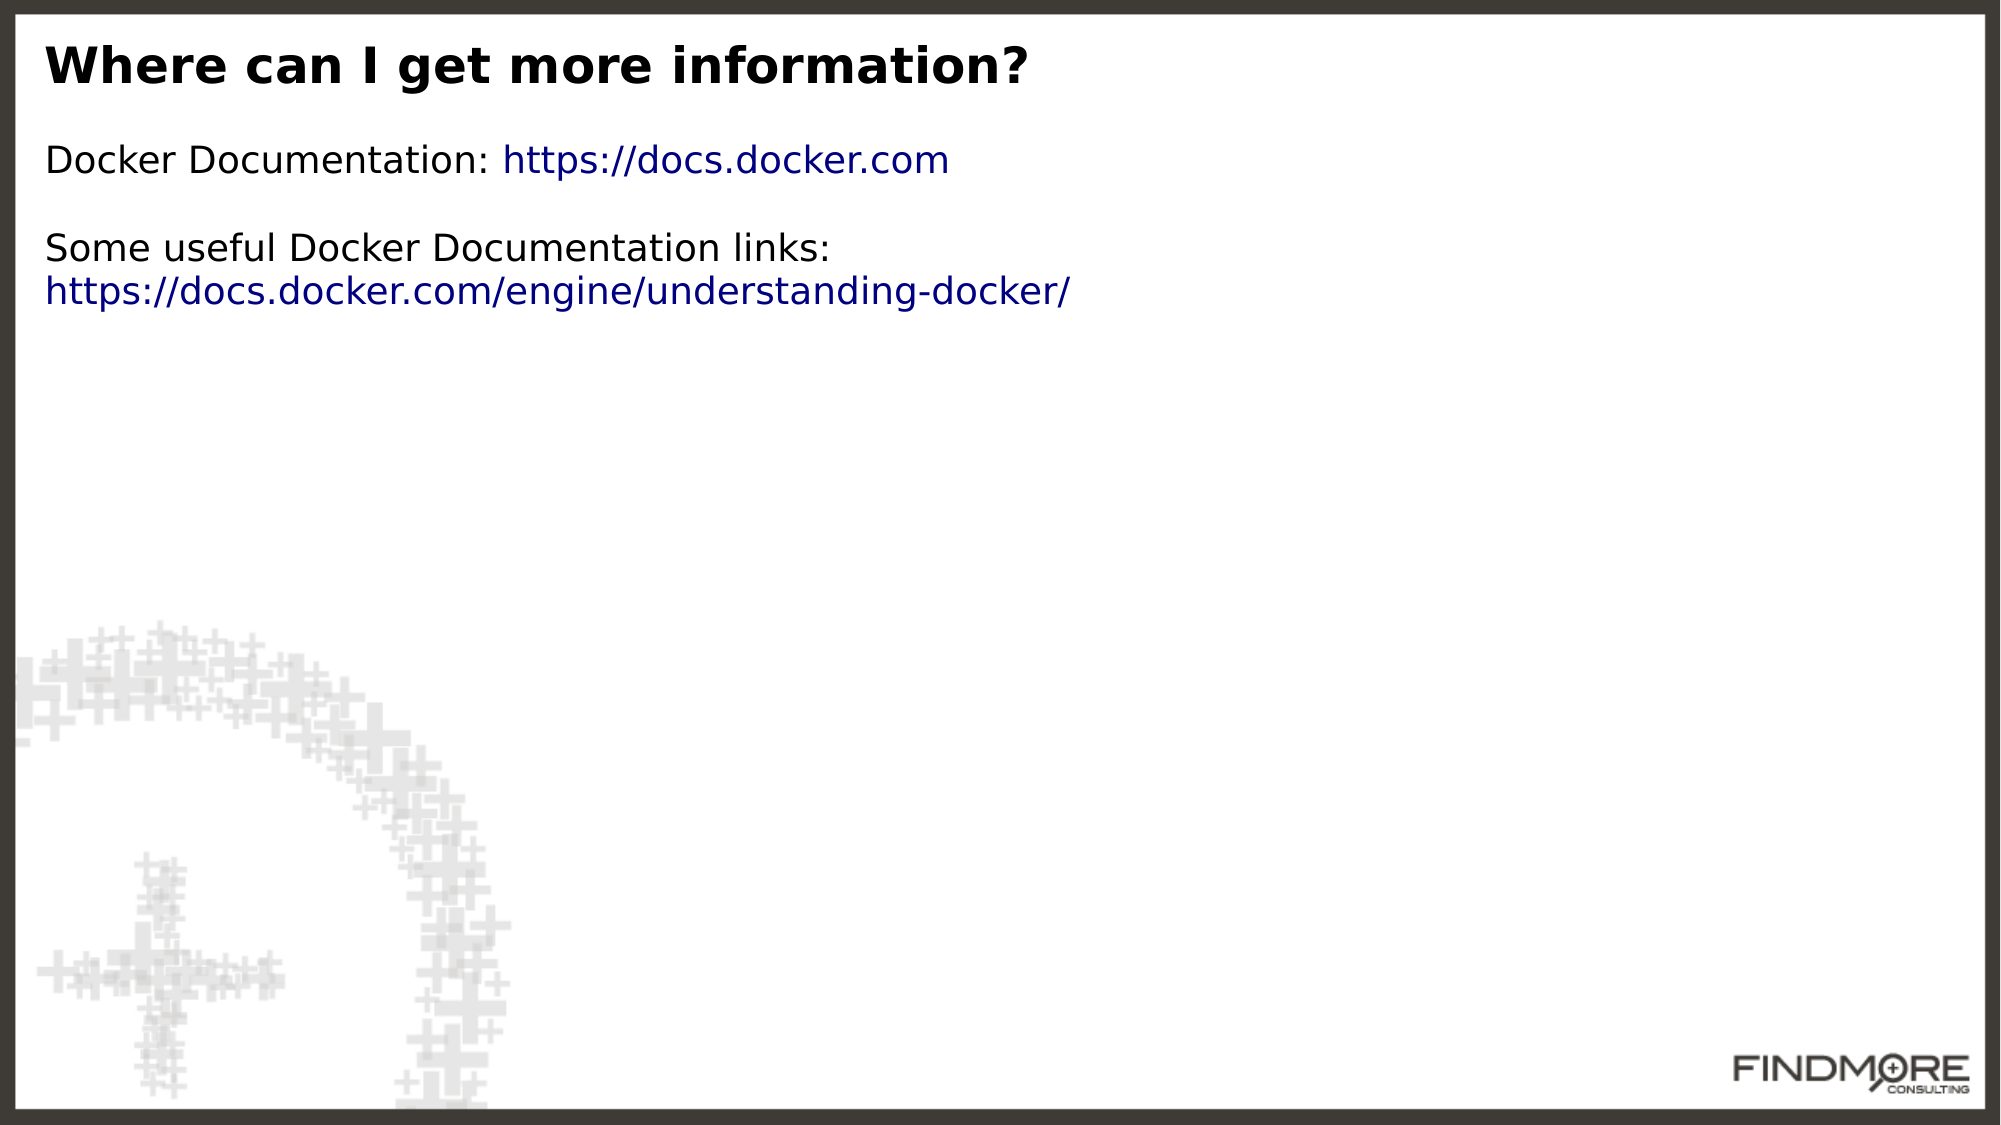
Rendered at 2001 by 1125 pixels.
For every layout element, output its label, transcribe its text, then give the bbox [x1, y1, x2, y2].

picture [0, 0, 2001, 1125]
text_box Where can I get more information? Docker Documentation: https://docs.docker.com Some useful Docker Documentation links: https://docs.docker.com/engine/understanding-docker/ [30, 30, 1951, 1036]
